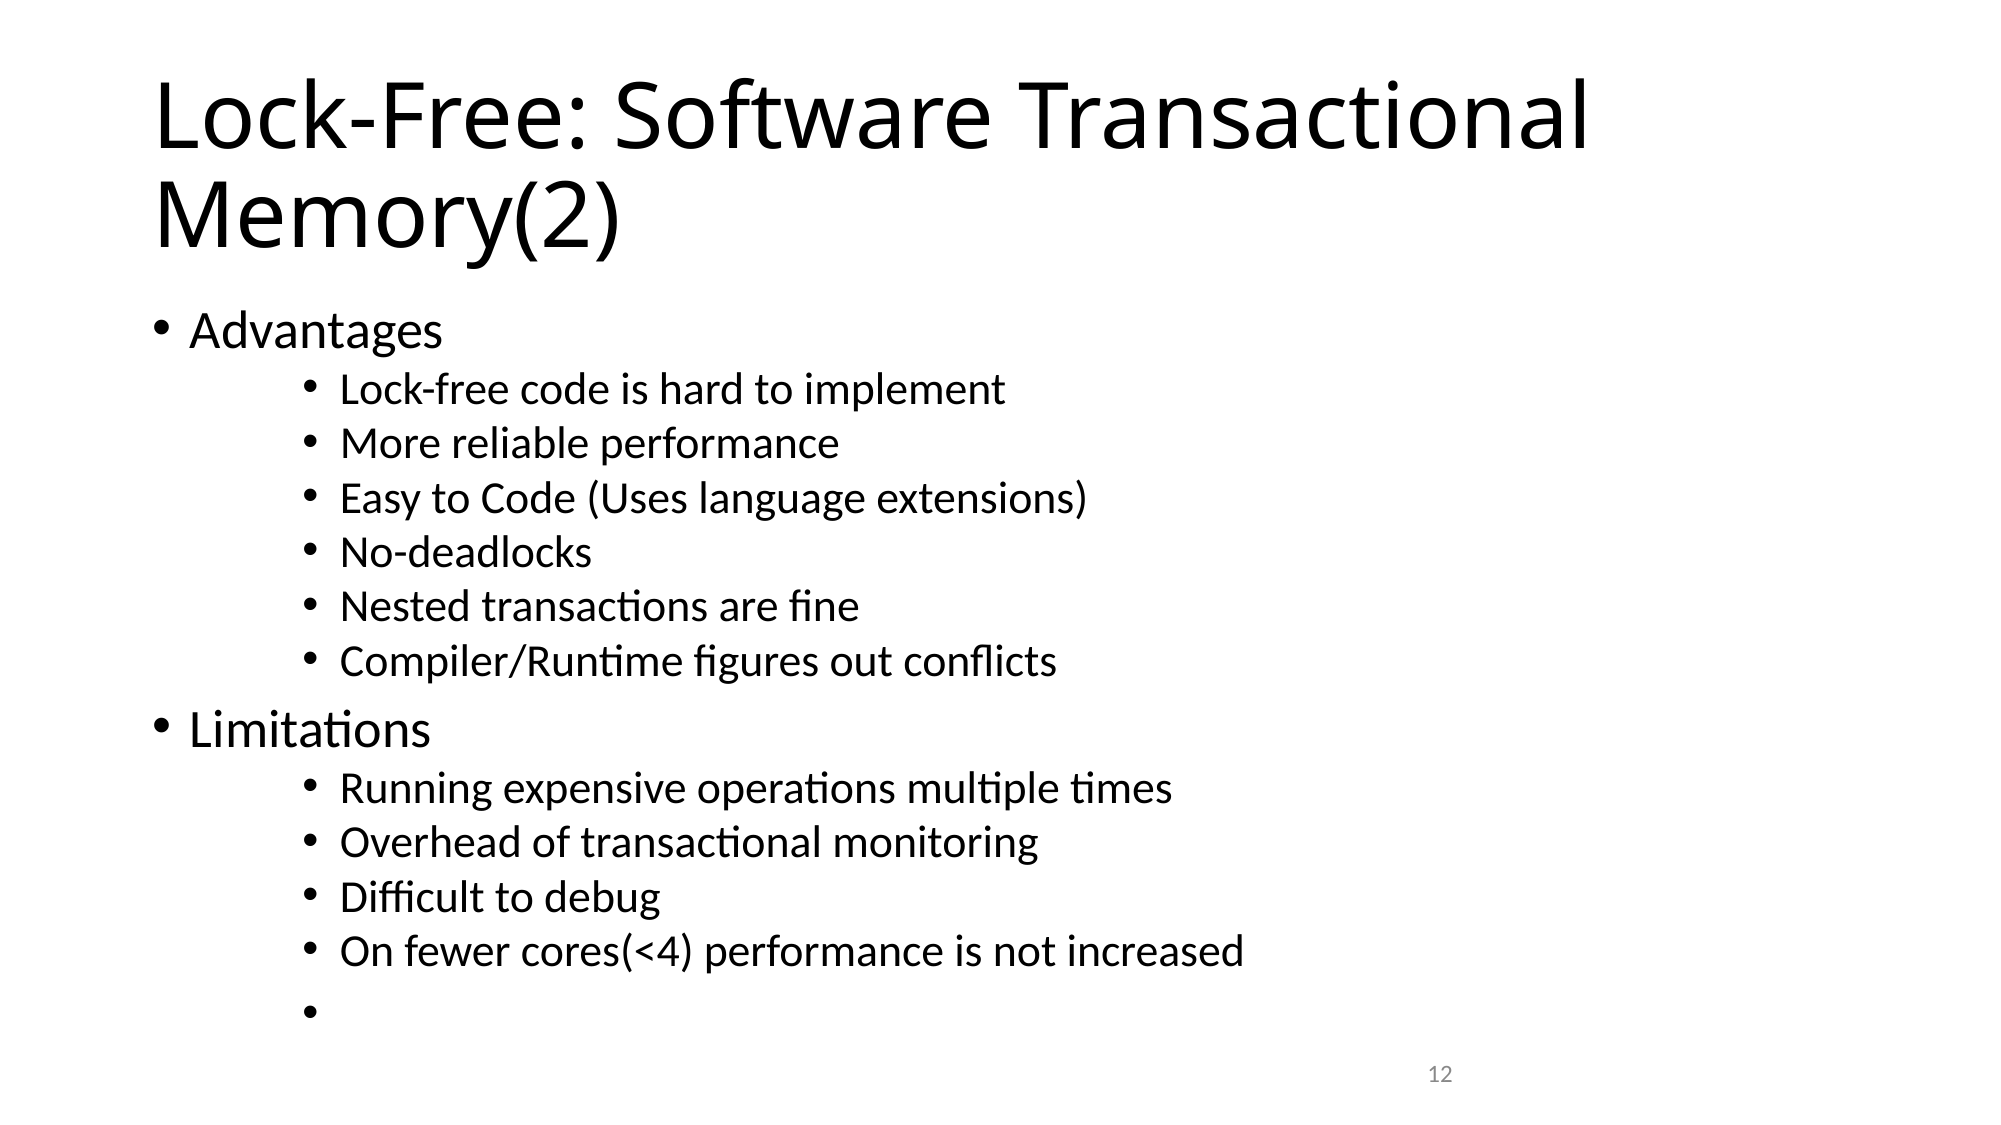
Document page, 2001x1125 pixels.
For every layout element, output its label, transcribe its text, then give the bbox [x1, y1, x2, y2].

list Advantages Lock-free code is hard to implement More reliable performance Easy to Code (Uses language extensions) No-deadlocks Nested transactions are fine Compiler/Runtime figures out conflicts Limitations Running expensive operations multiple times Overhead of transactional monitoring Difficult to debug On fewer cores(<4) performance is not increased [137, 299, 1863, 1014]
title Lock-Free: Software Transactional Memory(2) [137, 59, 1863, 278]
text_box [1412, 1042, 1863, 1103]
